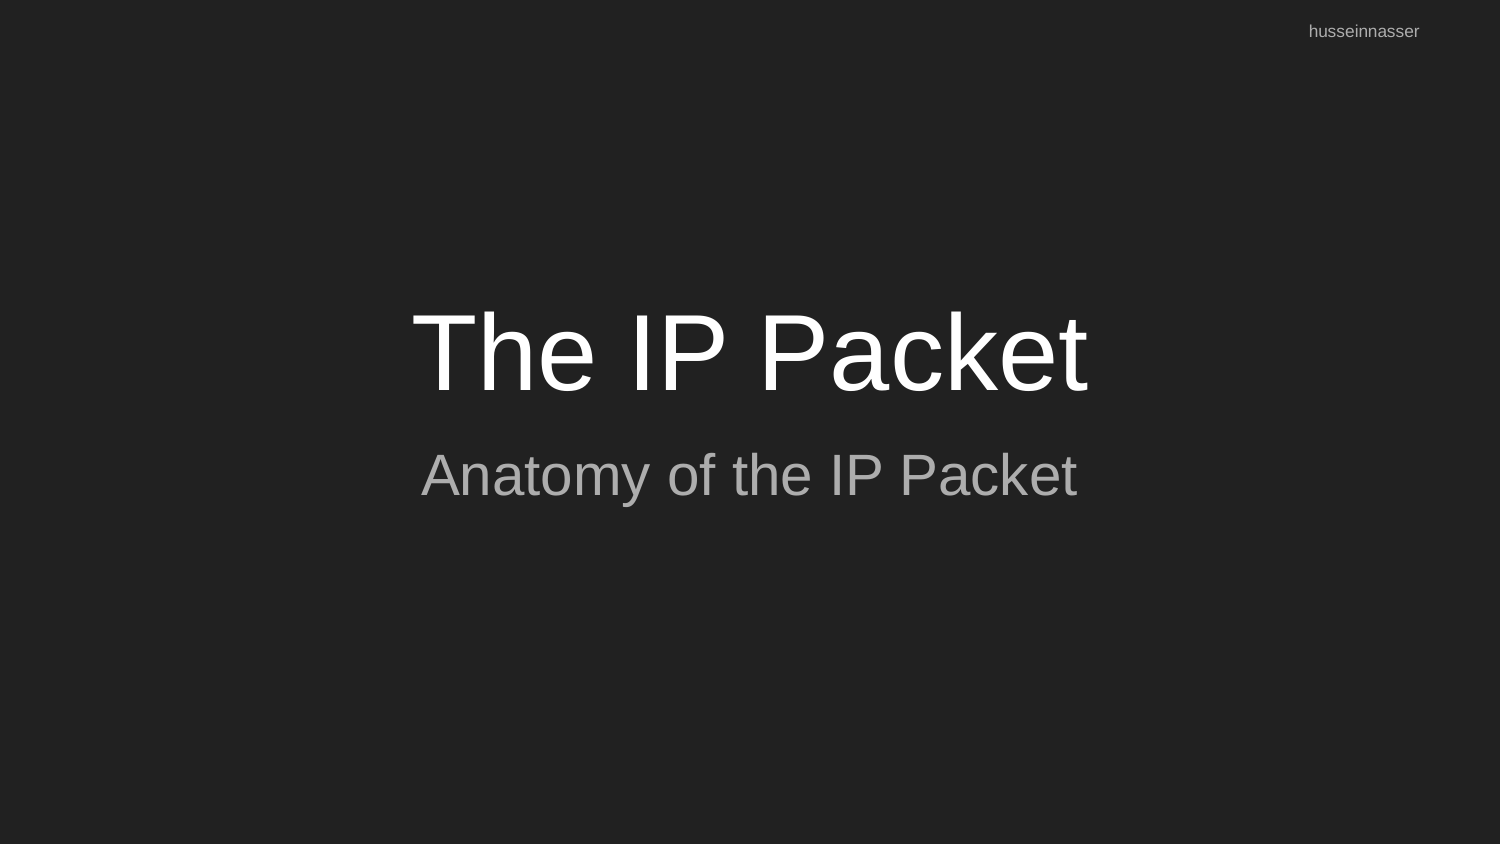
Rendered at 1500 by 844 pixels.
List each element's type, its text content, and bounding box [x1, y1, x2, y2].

subtitle Anatomy of the IP Packet [51, 421, 1449, 552]
title The IP Packet [51, 90, 1449, 421]
subtitle husseinnasser [1236, 11, 1492, 53]
